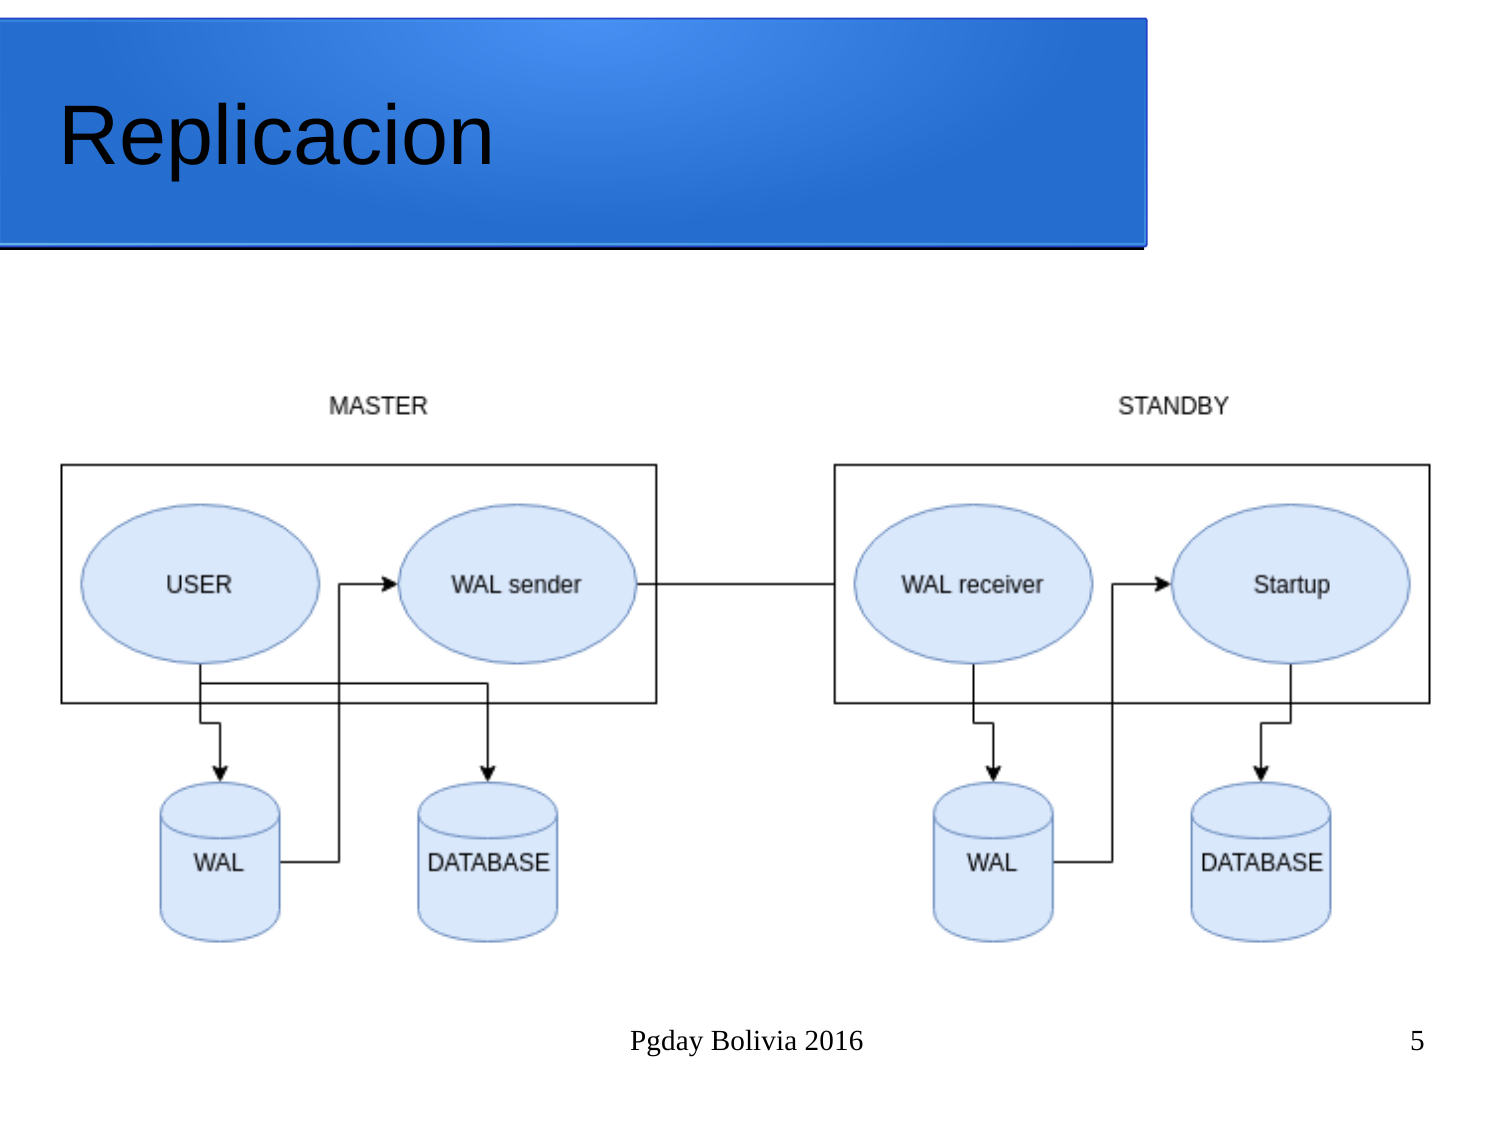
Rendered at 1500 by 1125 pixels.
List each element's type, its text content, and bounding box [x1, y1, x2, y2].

title Replicacion [59, 42, 1104, 229]
picture [59, 383, 1433, 945]
